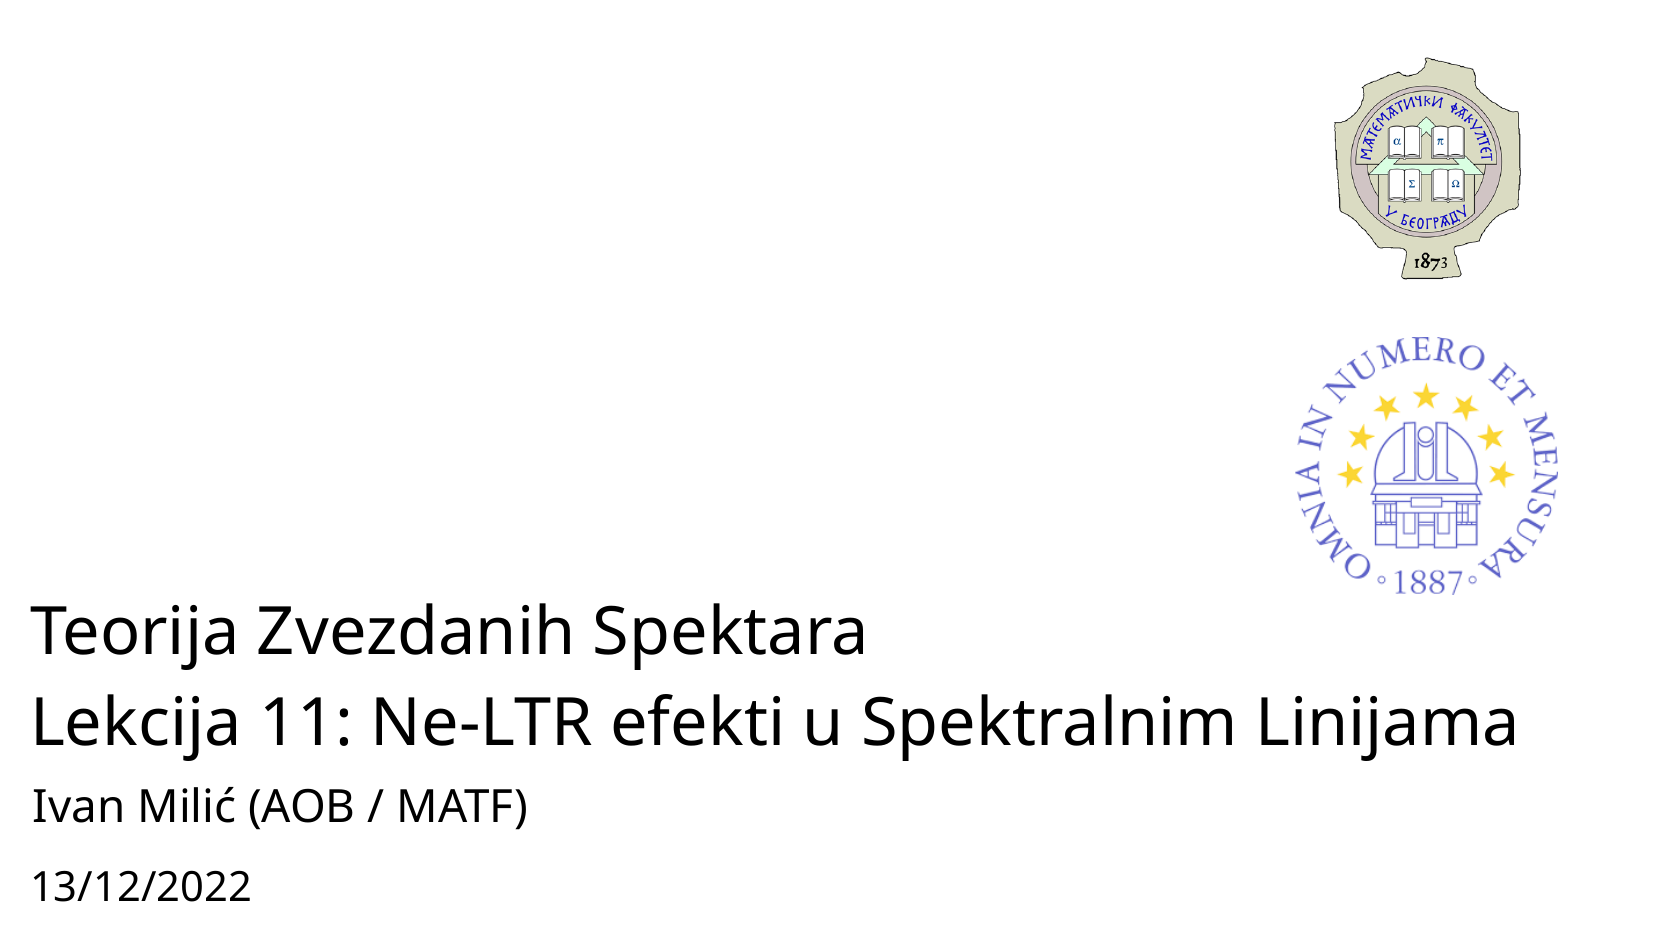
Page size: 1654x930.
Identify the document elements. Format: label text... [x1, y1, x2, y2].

text_box Ivan Milić (AOB / MATF) [18, 765, 1331, 847]
subtitle 13/12/2022 [30, 847, 1530, 923]
picture [1295, 337, 1558, 595]
picture [1237, 25, 1616, 310]
text_box Teorija Zvezdanih Spektara Lekcija 11: Ne-LTR efekti u Spektralnim Linijama [30, 583, 1595, 765]
